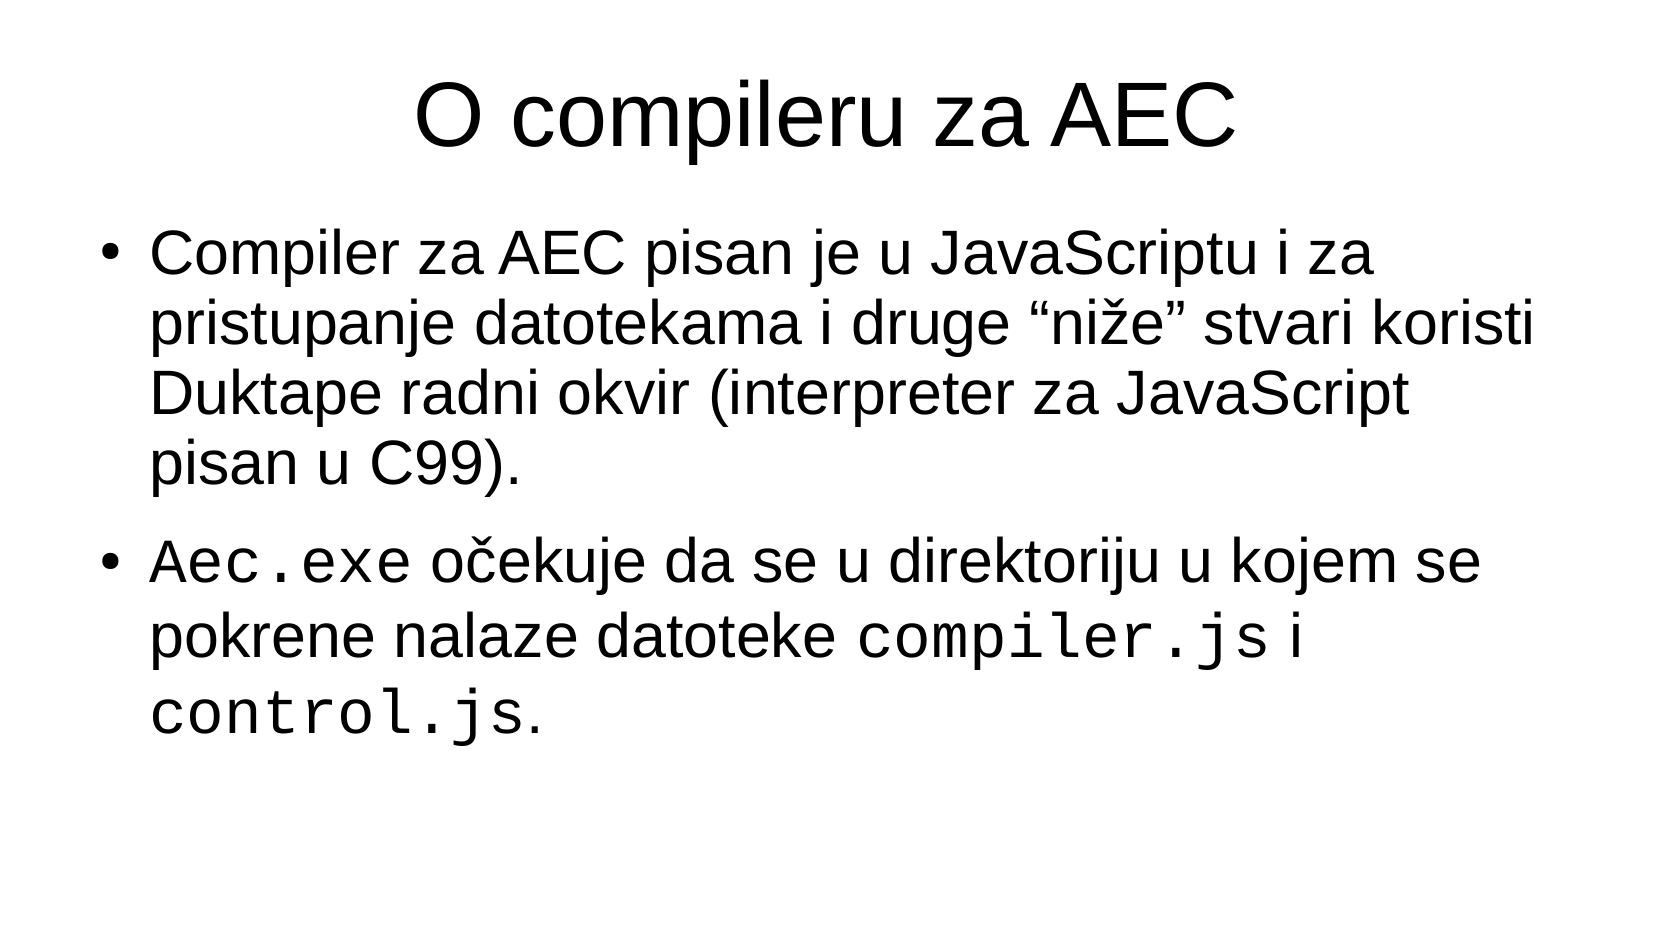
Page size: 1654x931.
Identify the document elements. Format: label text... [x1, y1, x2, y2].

list Compiler za AEC pisan je u JavaScriptu i za pristupanje datotekama i druge “niže” stvari koristi Duktape radni okvir (interpreter za JavaScript pisan u C99). Aec.exe očekuje da se u direktoriju u kojem se pokrene nalaze datoteke compiler.js i control.js. [82, 217, 1571, 758]
title O compileru za AEC [82, 37, 1571, 193]
